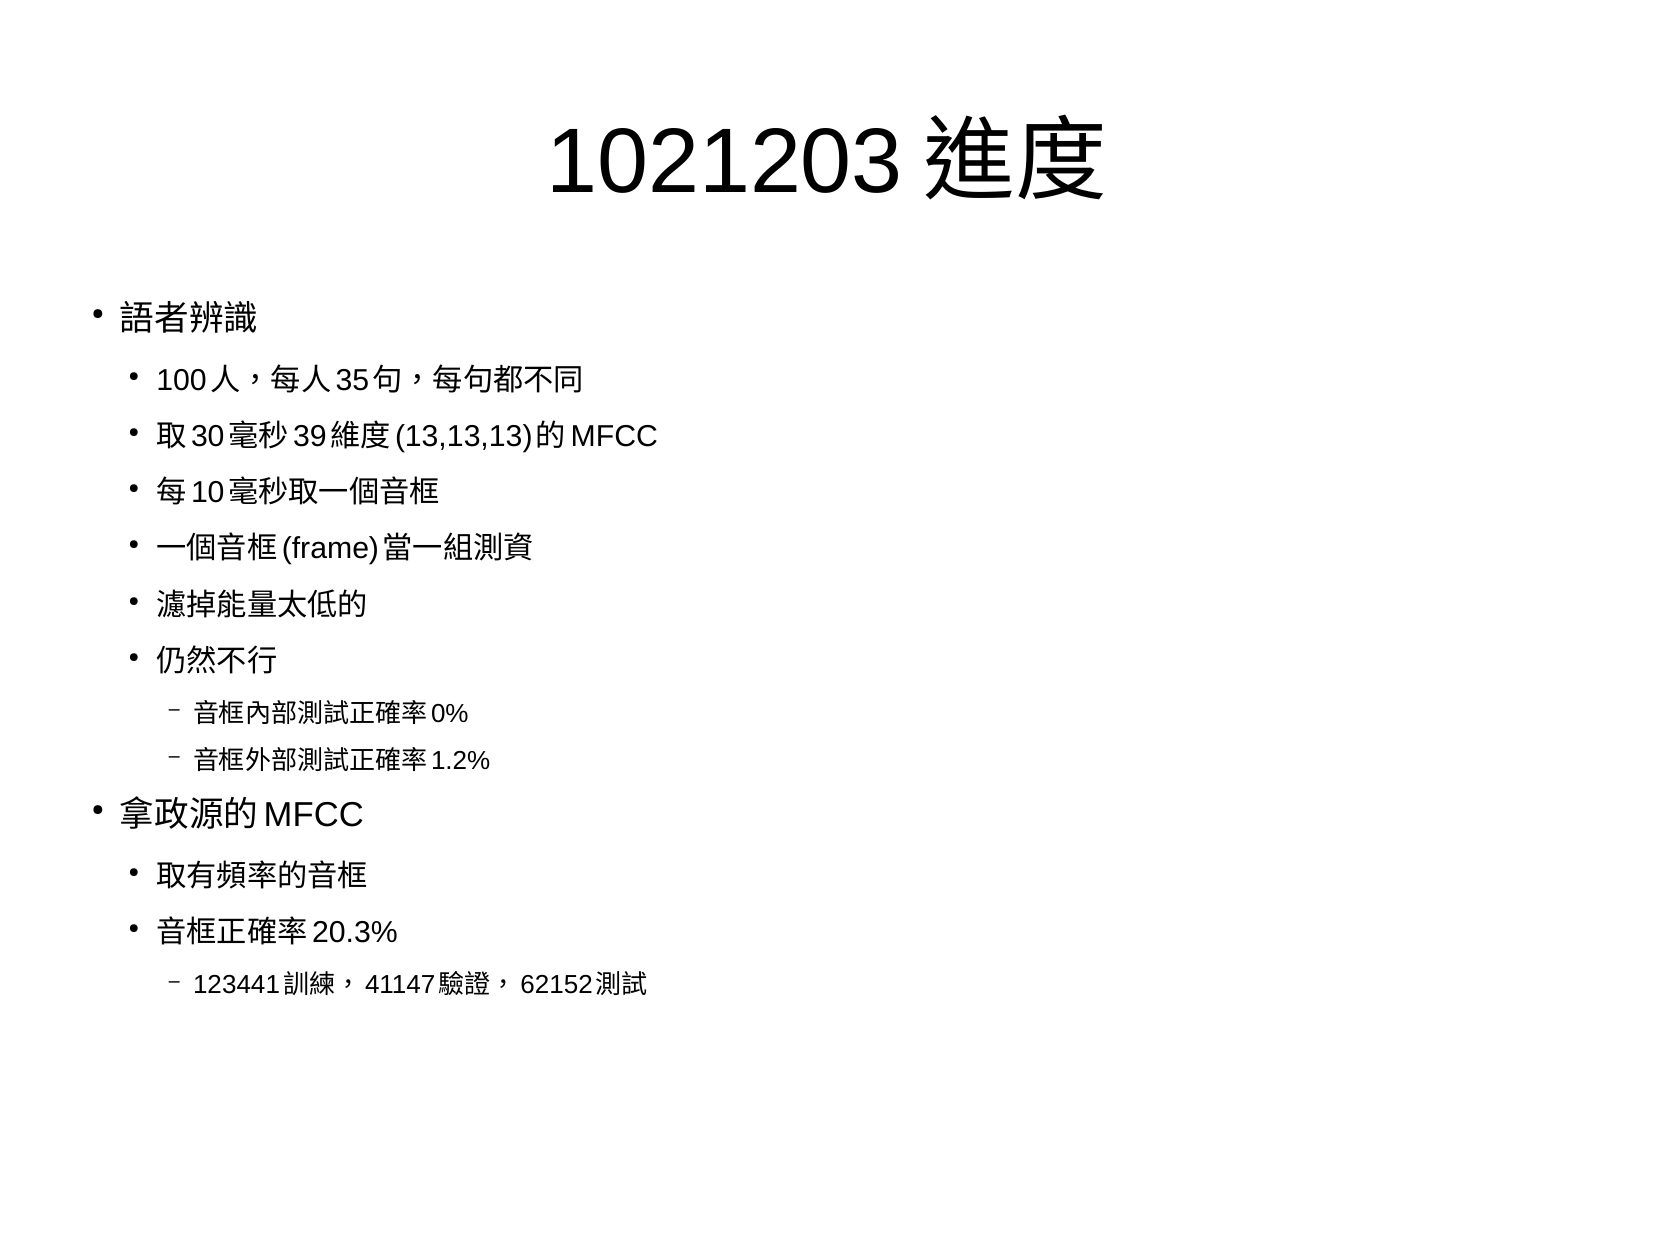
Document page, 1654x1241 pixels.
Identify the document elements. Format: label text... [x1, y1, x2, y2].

title 1021203進度 [82, 49, 1571, 257]
list 語者辨識 100人，每人35句，每句都不同 取30毫秒39維度(13,13,13)的MFCC 每10毫秒取一個音框 一個音框(frame)當一組測資 濾掉能量太低的 仍然不行 音框內部測試正確率0% 音框外部測試正確率1.2% 拿政源的MFCC 取有頻率的音框 音框正確率20.3% 123441訓練，41147驗證，62152測試 [82, 290, 1571, 1010]
